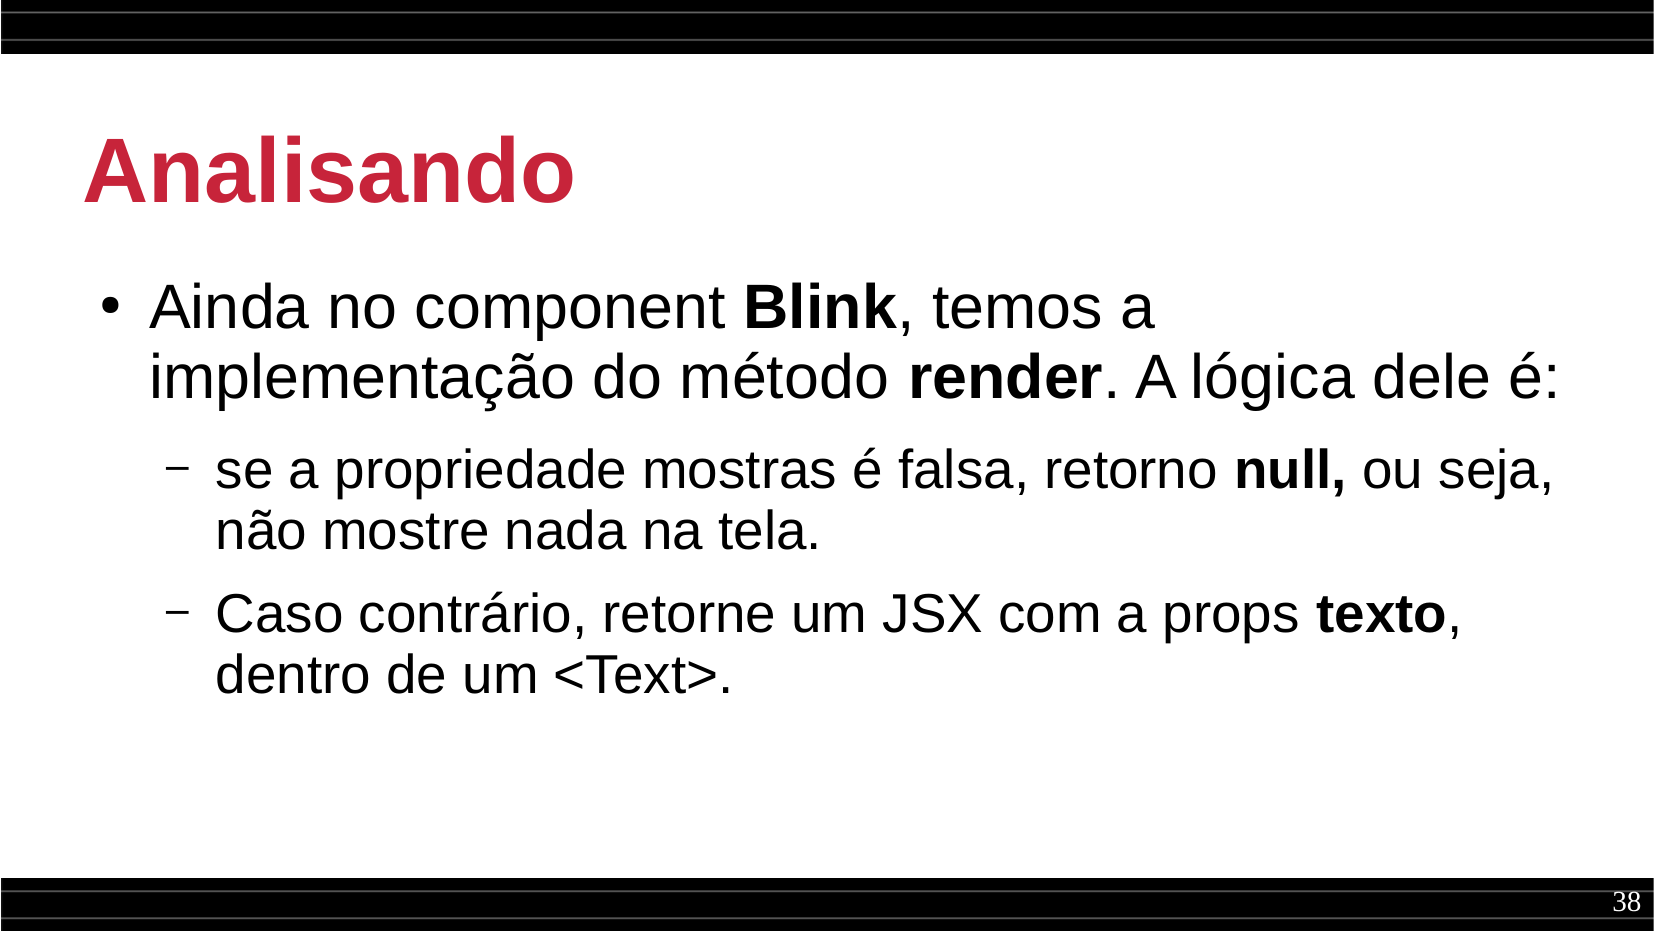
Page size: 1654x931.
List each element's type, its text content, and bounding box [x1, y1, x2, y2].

picture [1, 0, 1654, 54]
picture [1, 878, 1654, 931]
title Analisando [82, 92, 1571, 249]
list Ainda no component Blink, temos a implementação do método render. A lógica dele é: se a propriedade mostras é falsa, retorno null, ou seja, não mostre nada na tela. Caso contrário, retorne um JSX com a props texto, dentro de um <Text>. [82, 271, 1571, 758]
